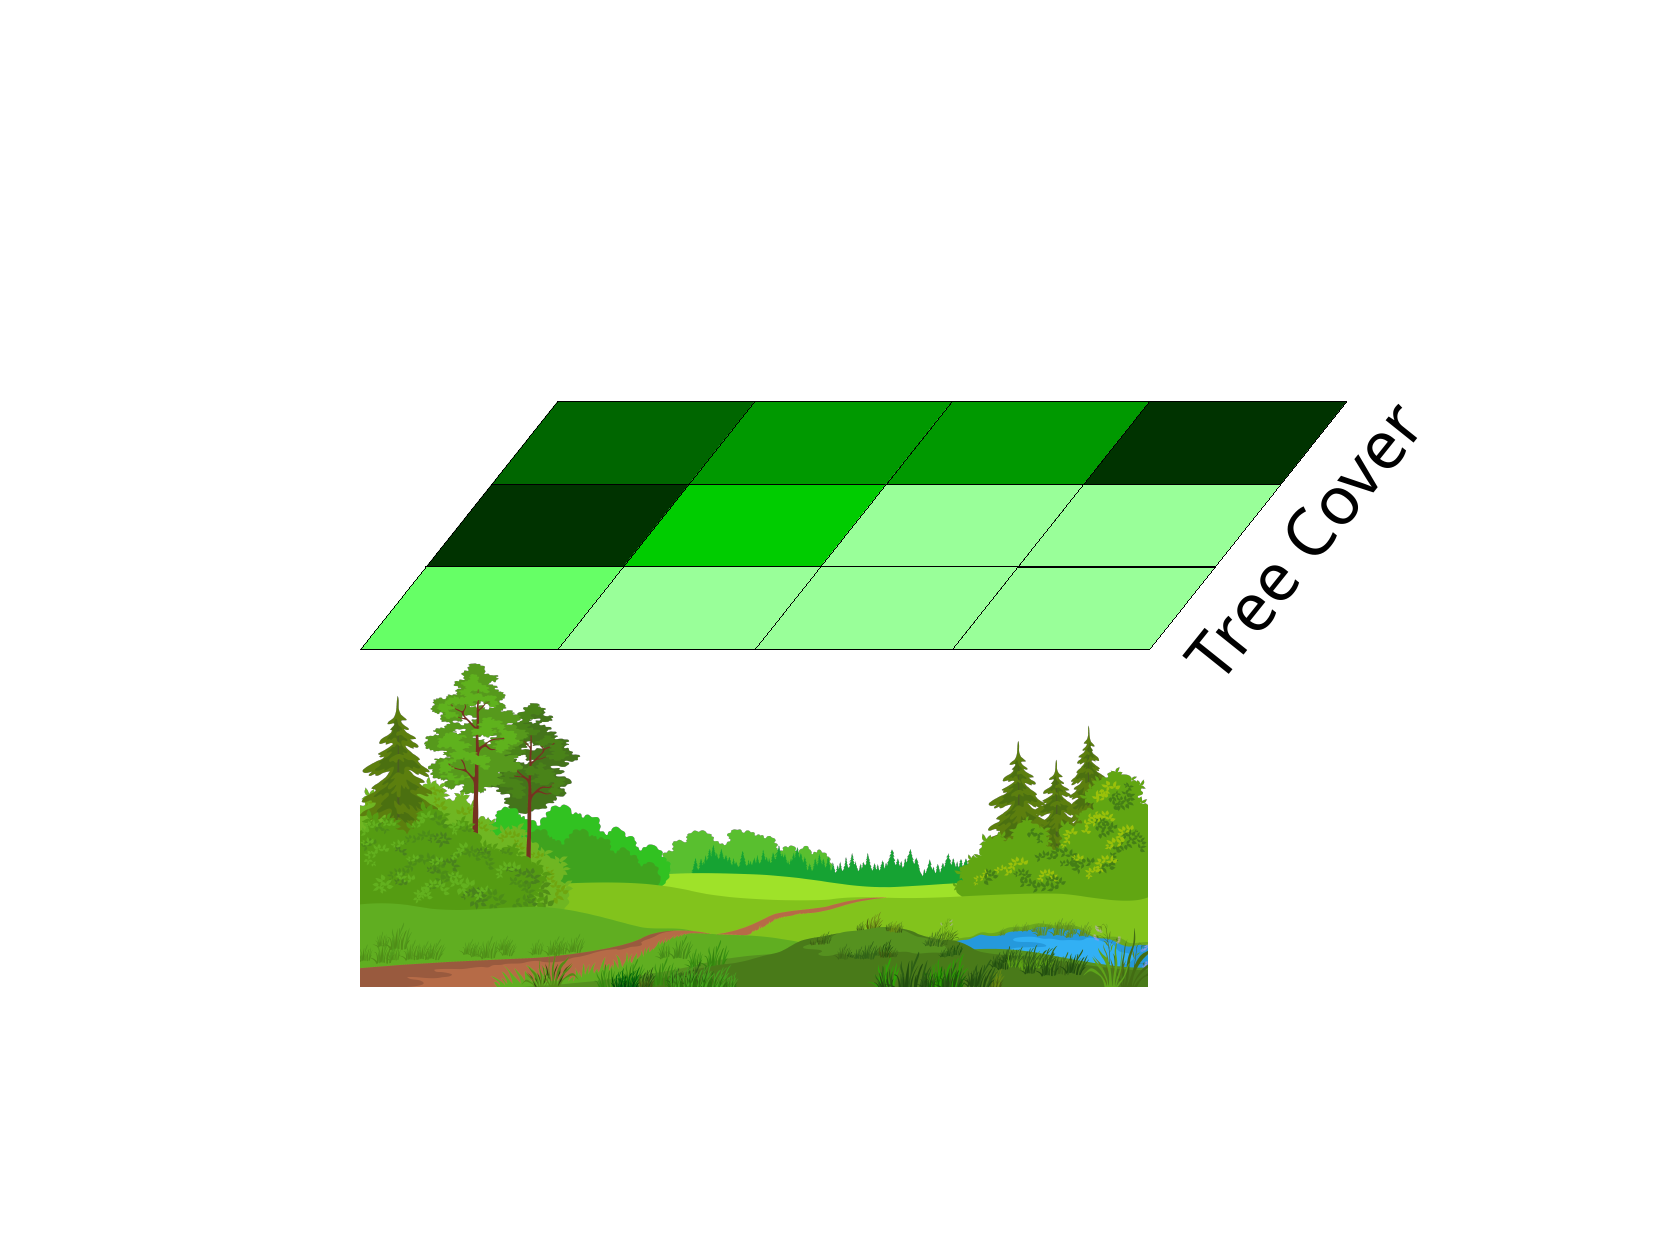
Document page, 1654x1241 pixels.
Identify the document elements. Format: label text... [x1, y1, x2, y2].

text_box [360, 401, 1346, 650]
text_box Tree Cover [1147, 363, 1492, 742]
picture [360, 653, 1148, 987]
